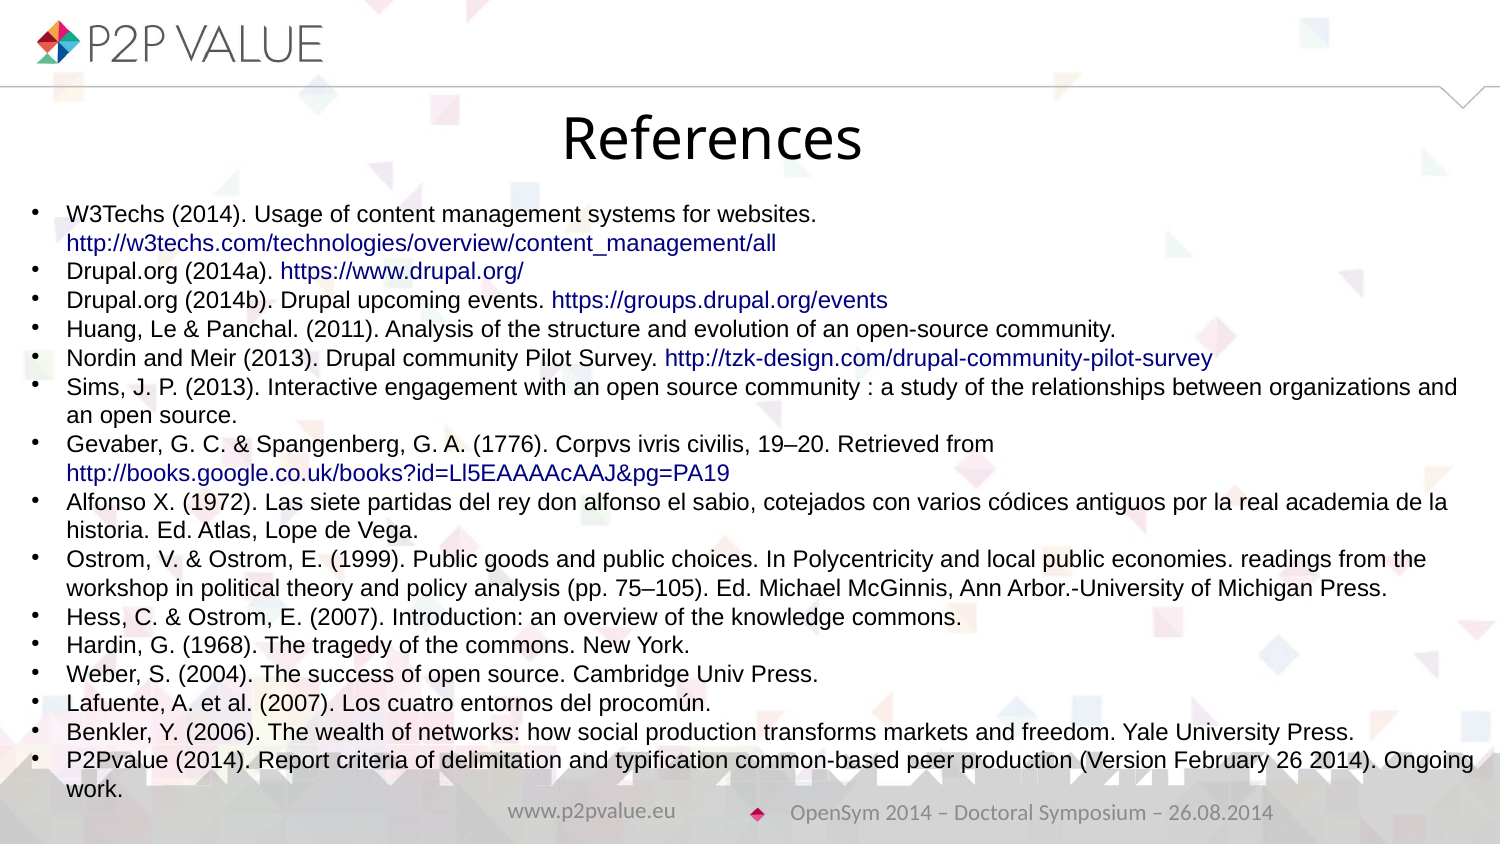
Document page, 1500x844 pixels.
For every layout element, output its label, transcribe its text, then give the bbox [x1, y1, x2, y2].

picture [0, 0, 1500, 844]
title References [60, 92, 1366, 181]
text_box www.p2pvalue.eu [501, 789, 720, 829]
subtitle W3Techs (2014). Usage of content management systems for websites. http://w3techs.com/technologies/overview/content_management/all Drupal.org (2014a). https://www.drupal.org/ Drupal.org (2014b). Drupal upcoming events. https://groups.drupal.org/events Huang, Le & Panchal. (2011). Analysis of the structure and evolution of an open-source community. Nordin and Meir (2013). Drupal community Pilot Survey. http://tzk-design.com/drupal-community-pilot-survey Sims, J. P. (2013). Interactive engagement with an open source community : a study of the relationships between organizations and an open source. Gevaber, G. C. & Spangenberg, G. A. (1776). Corpvs ivris civilis, 19–20. Retrieved from http://books.google.co.uk/books?id=Ll5EAAAAcAAJ&pg=PA19 Alfonso X. (1972). Las siete partidas del rey don alfonso el sabio, cotejados con varios códices antiguos por la real academia de la historia. Ed. Atlas, Lope de Vega. Ostrom, V. & Ostrom, E. (1999). Public goods and public choices. In Polycentricity and local public economies. readings from the workshop in political theory and policy analysis (pp. 75–105). Ed. Michael McGinnis, Ann Arbor.-University of Michigan Press. Hess, C. & Ostrom, E. (2007). Introduction: an overview of the knowledge commons. Hardin, G. (1968). The tragedy of the commons. New York. Weber, S. (2004). The success of open source. Cambridge Univ Press. Lafuente, A. et al. (2007). Los cuatro entornos del procomún. Benkler, Y. (2006). The wealth of networks: how social production transforms markets and freedom. Yale University Press. P2Pvalue (2014). Report criteria of delimitation and typification common-based peer production (Version February 26 2014). Ongoing work. [17, 191, 1499, 844]
text_box OpenSym 2014 – Doctoral Symposium – 26.08.2014 [777, 788, 1470, 834]
